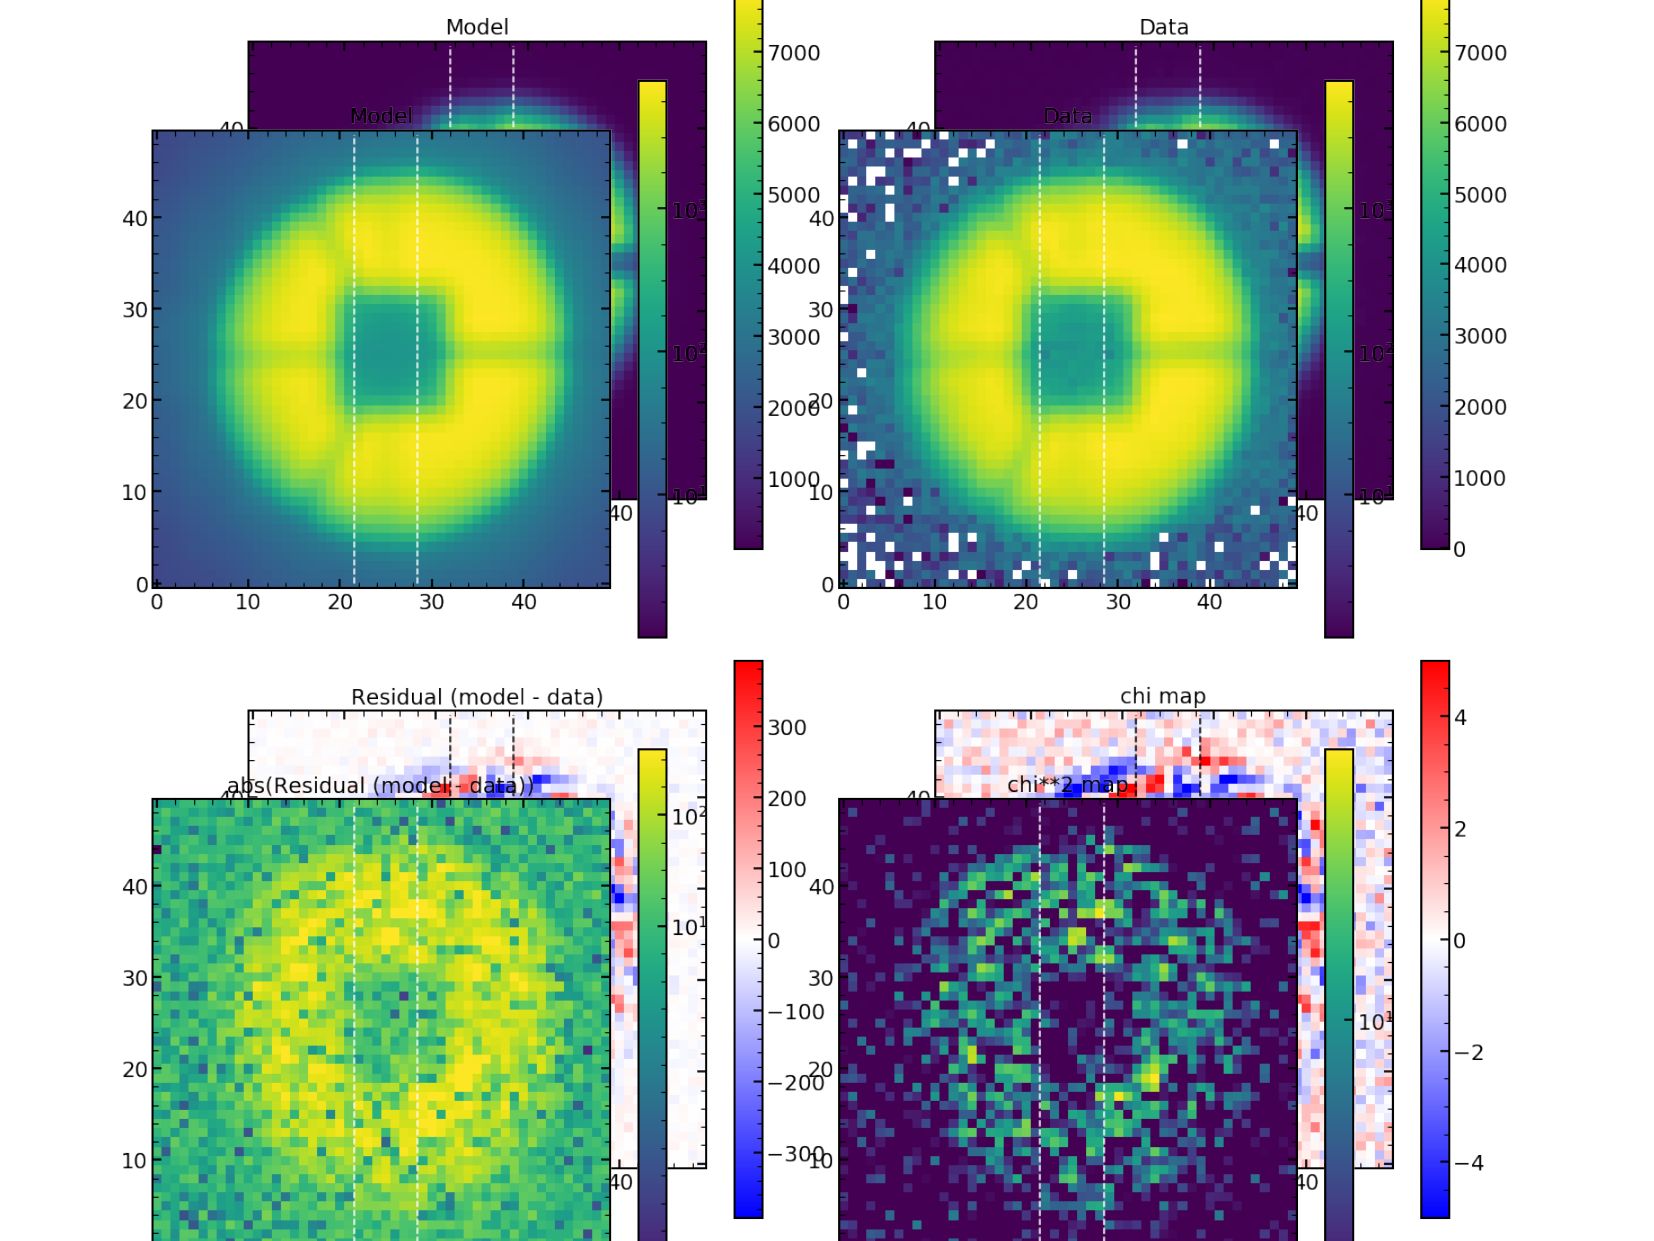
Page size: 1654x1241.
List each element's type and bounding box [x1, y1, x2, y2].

picture [113, 0, 1516, 1241]
